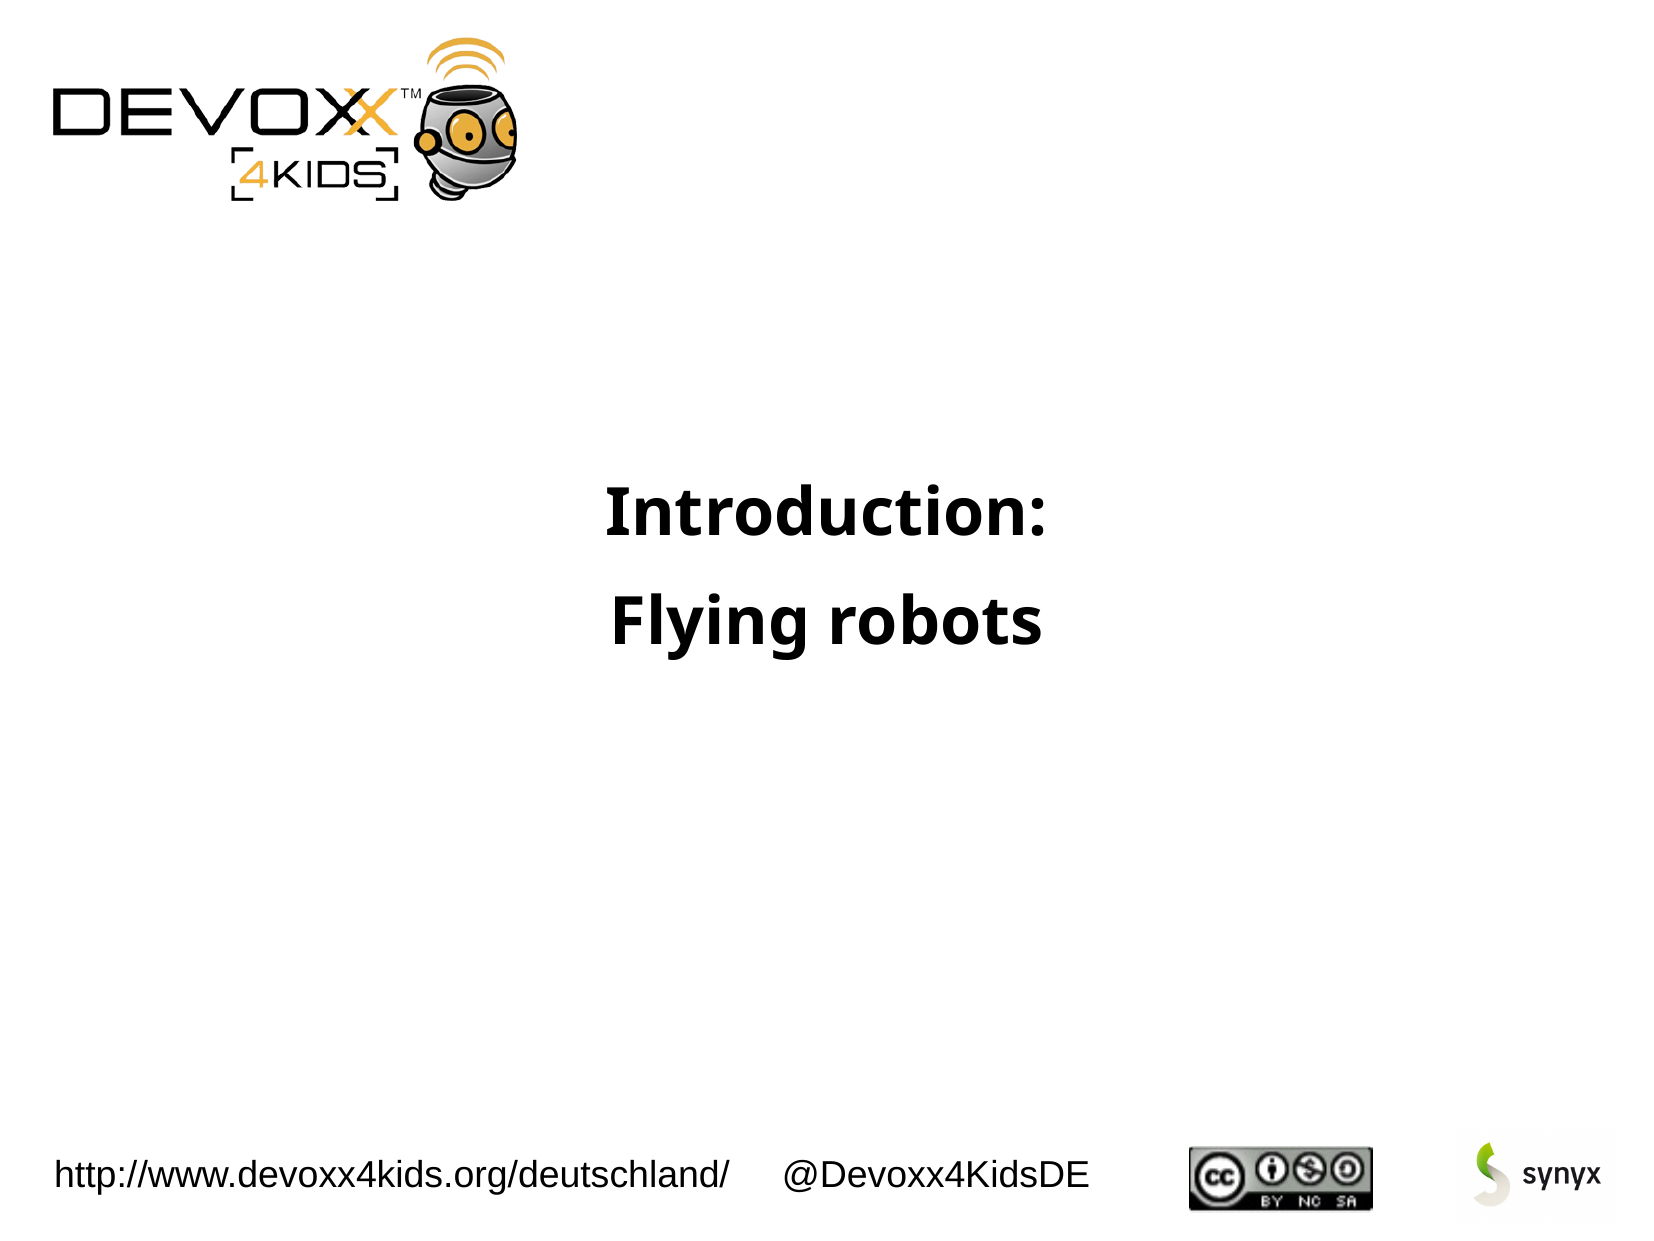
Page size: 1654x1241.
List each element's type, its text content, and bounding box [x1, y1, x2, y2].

picture [53, 37, 517, 201]
picture [1455, 1128, 1616, 1223]
picture [1189, 1146, 1373, 1213]
text_box Introduction: Flying robots [0, 248, 1654, 881]
